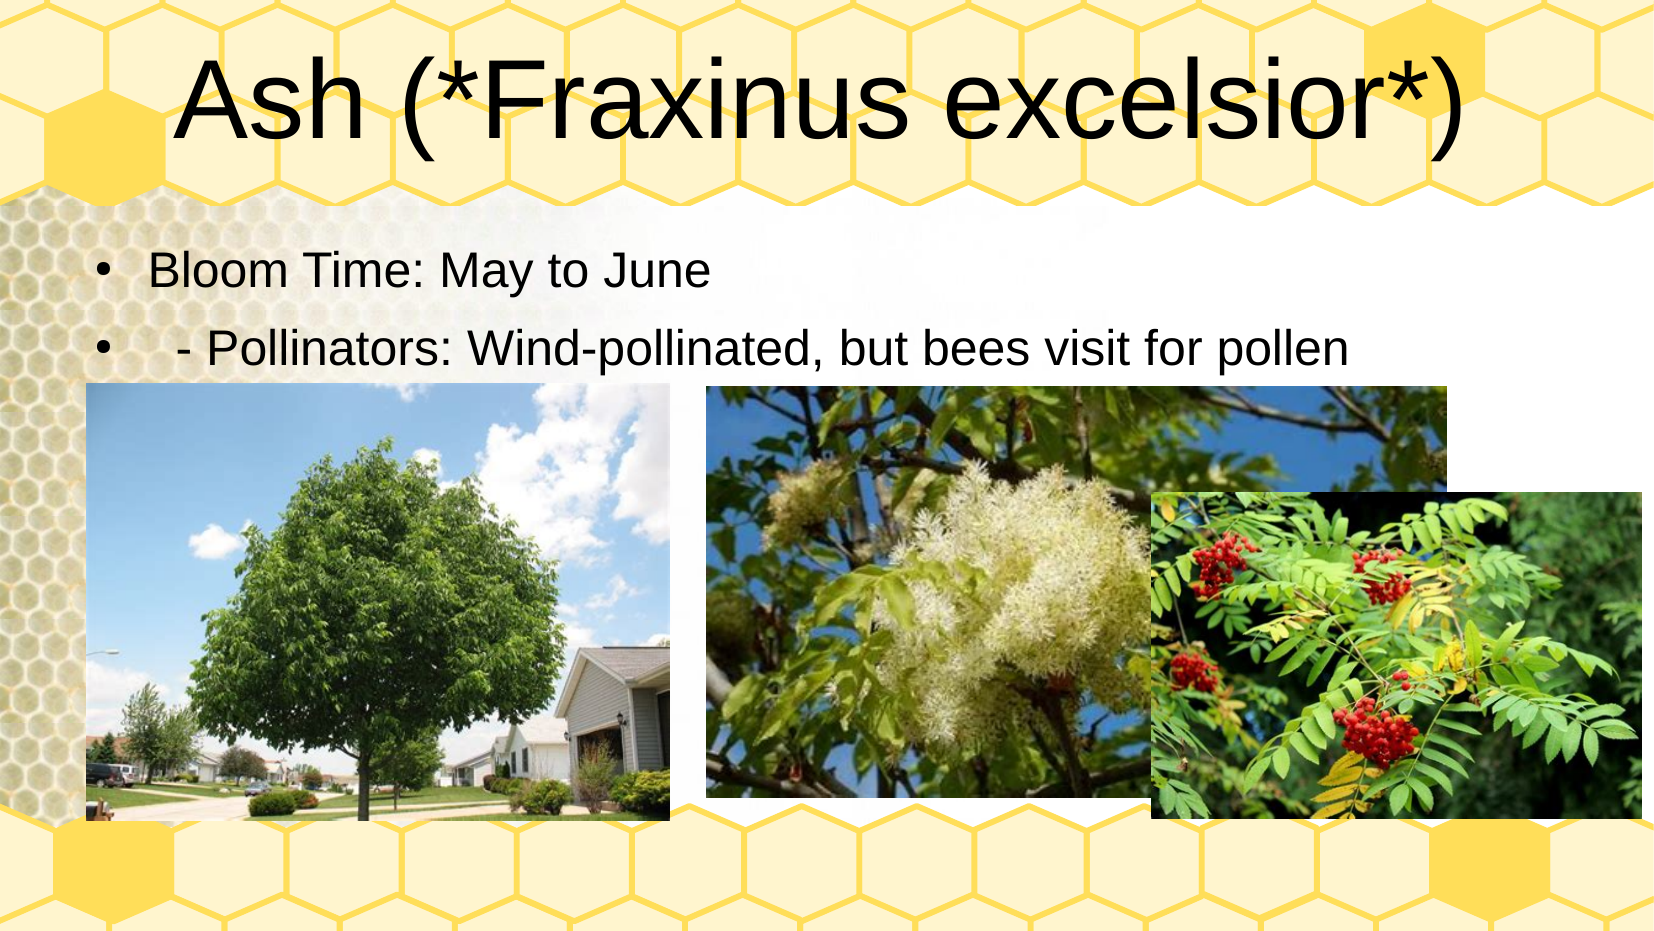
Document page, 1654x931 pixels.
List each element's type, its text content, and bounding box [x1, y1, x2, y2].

picture [0, 186, 1654, 827]
list Bloom Time: May to June - Pollinators: Wind-pollinated, but bees visit for pollen [76, 242, 1565, 384]
title Ash (*Fraxinus excelsior*) [76, 0, 1565, 200]
